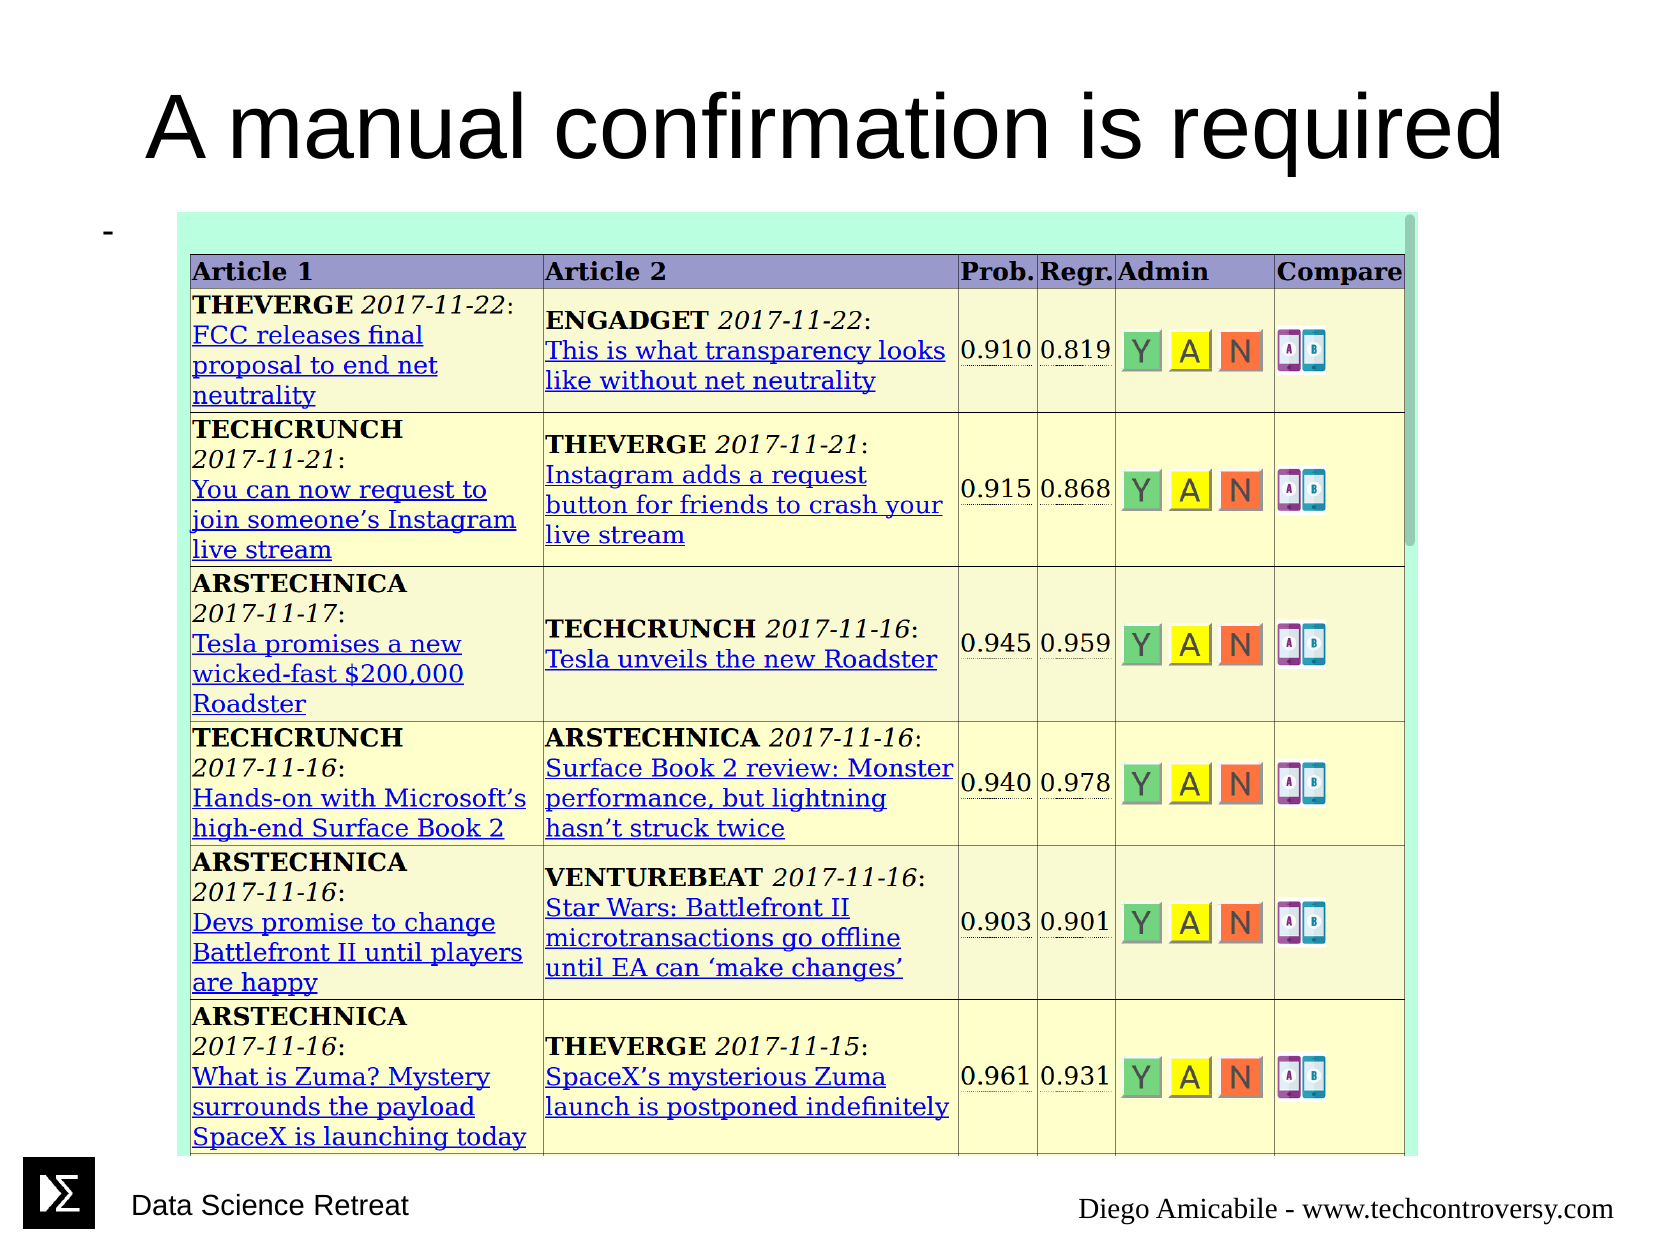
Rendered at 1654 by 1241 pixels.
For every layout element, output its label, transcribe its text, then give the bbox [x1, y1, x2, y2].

text_box - [87, 201, 1536, 721]
title A manual confirmation is required [82, 23, 1571, 231]
picture [177, 212, 1418, 1156]
picture [23, 1157, 95, 1229]
subtitle [77, 472, 1476, 1187]
